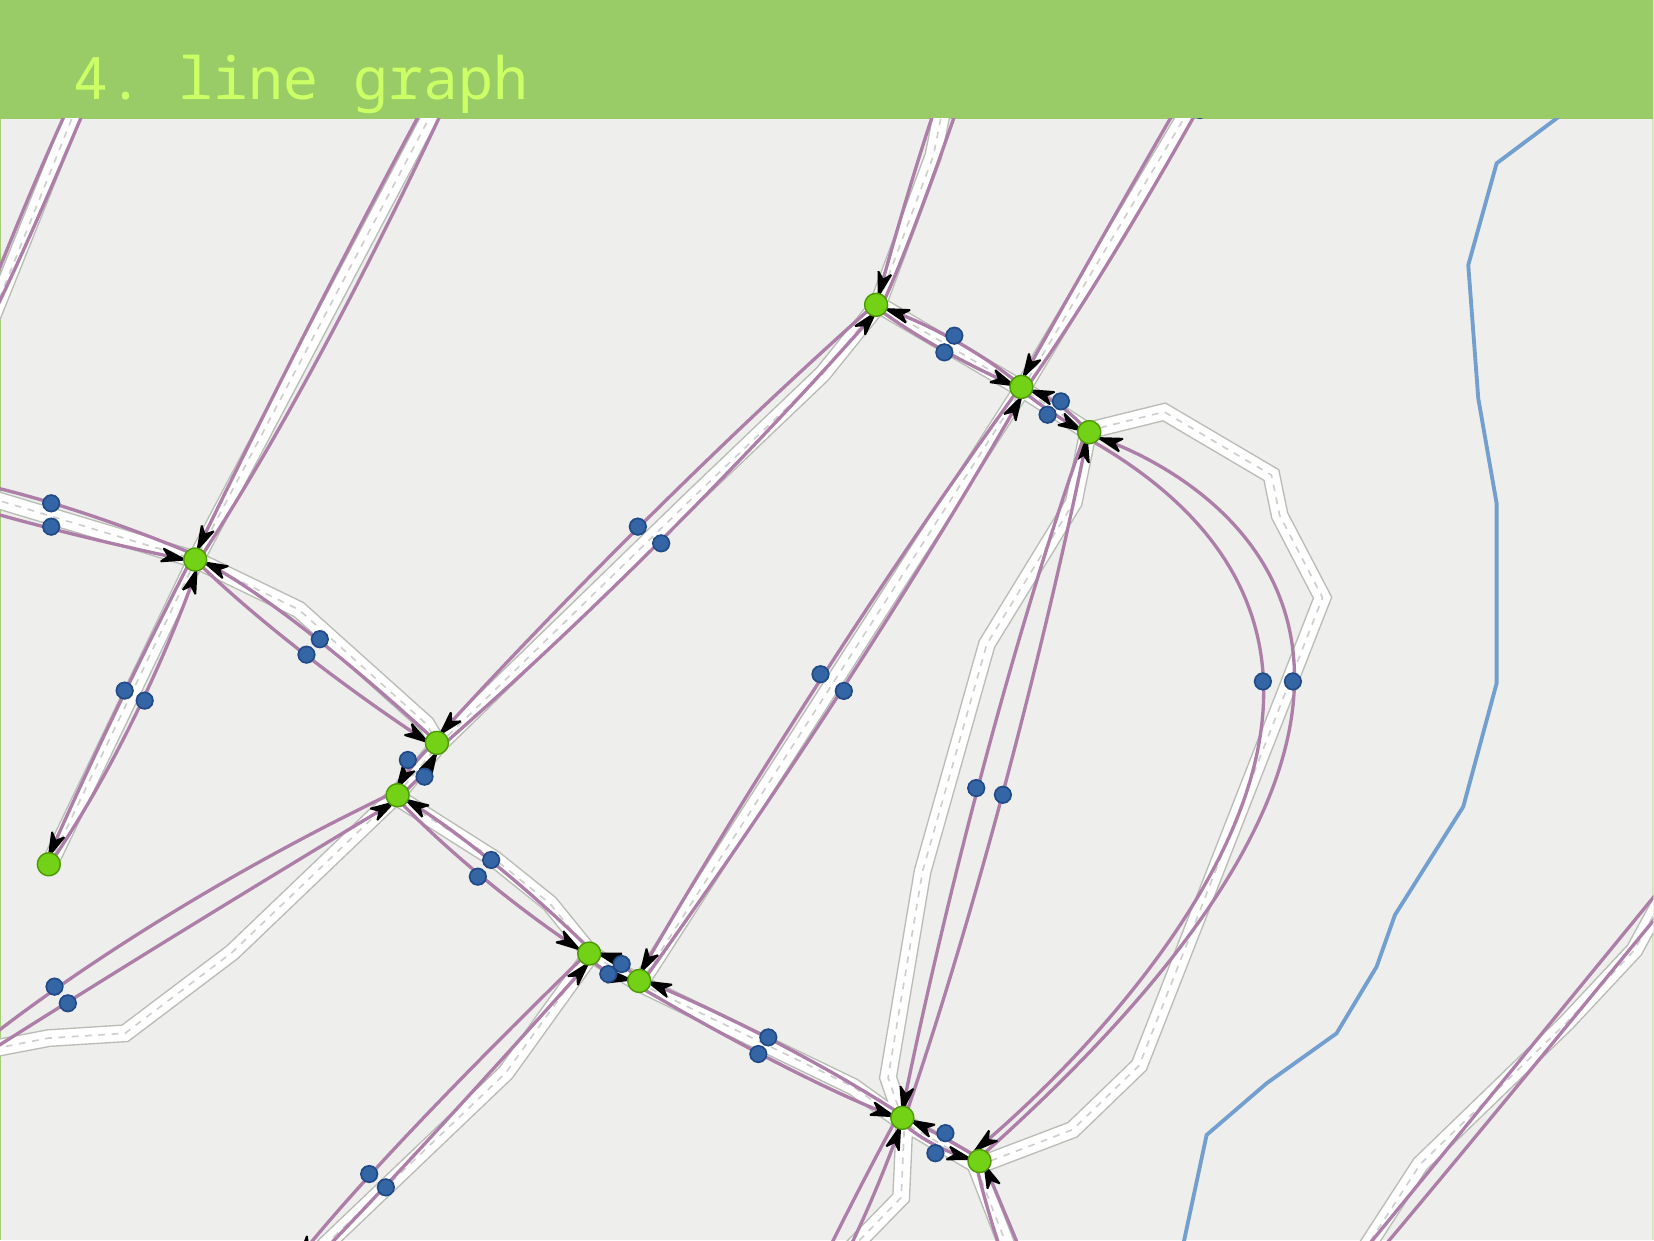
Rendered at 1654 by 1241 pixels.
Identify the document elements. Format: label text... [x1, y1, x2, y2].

text_box 4. line graph [59, 29, 544, 115]
picture [0, 118, 1654, 1241]
